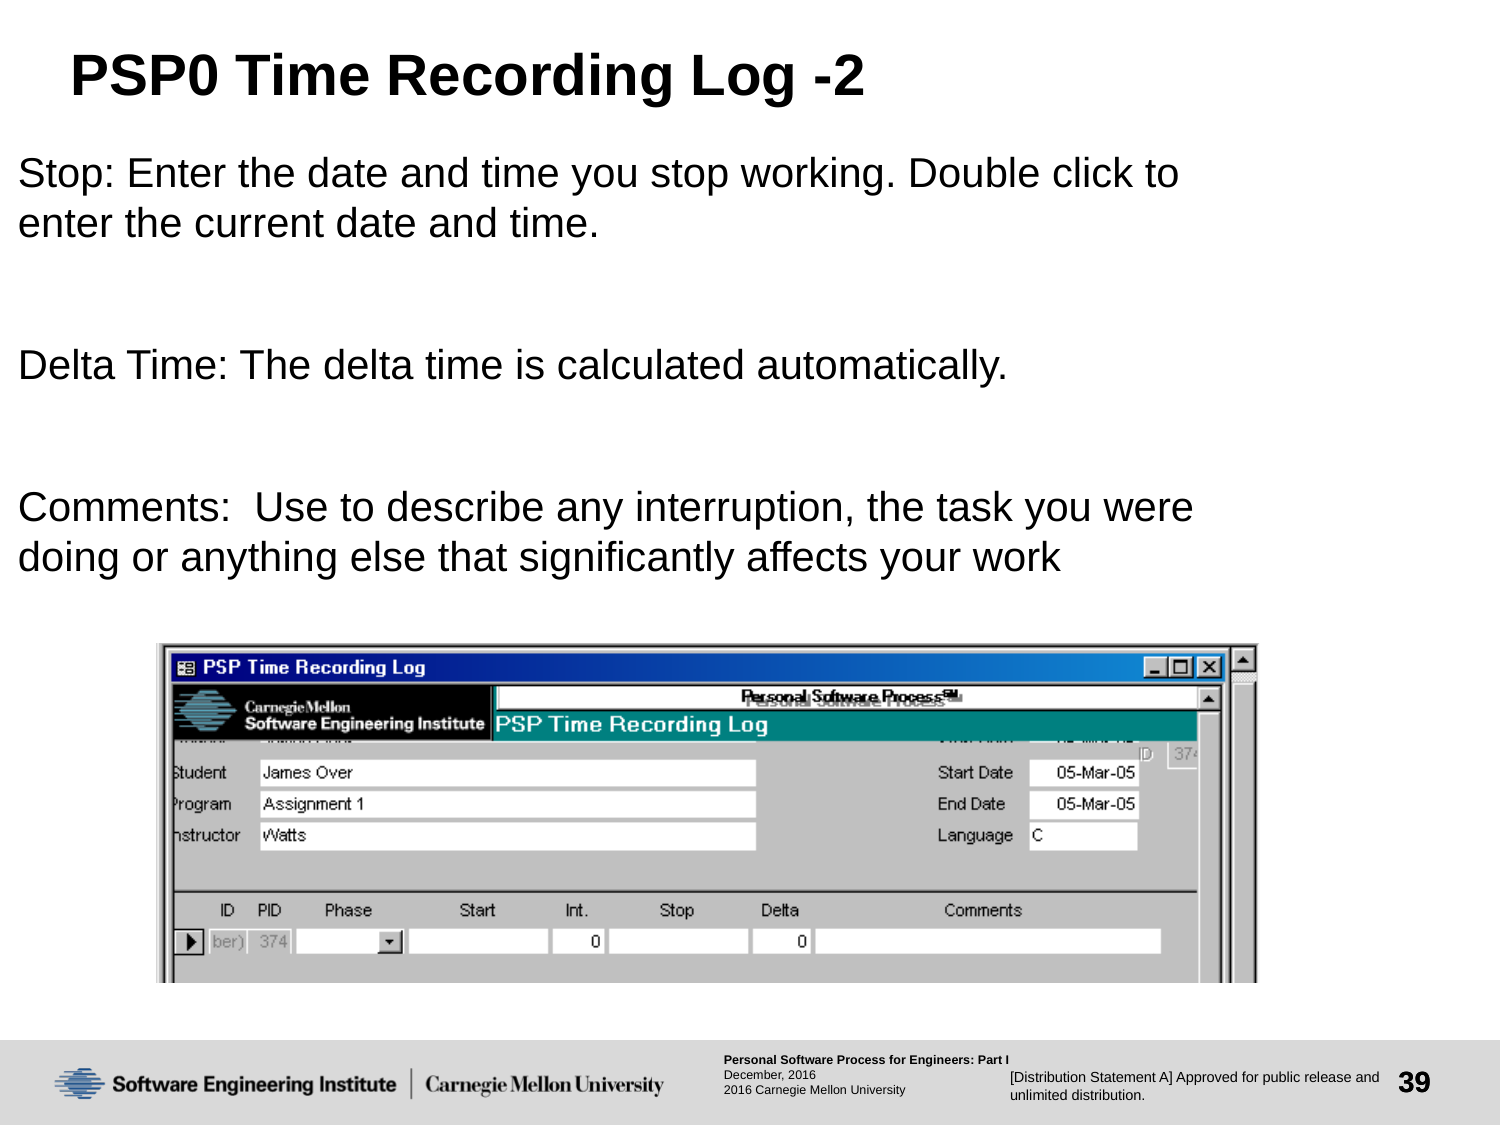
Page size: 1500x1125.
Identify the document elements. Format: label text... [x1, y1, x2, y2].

picture [156, 643, 1260, 983]
list Stop: Enter the date and time you stop working. Double click to enter the current date and time. Delta Time: The delta time is calculated automatically. Comments: Use to describe any interruption, the task you were doing or anything else that significantly affects your work [0, 137, 1223, 622]
picture [46, 1061, 673, 1104]
title PSP0 Time Recording Log -2 [51, 30, 1299, 123]
